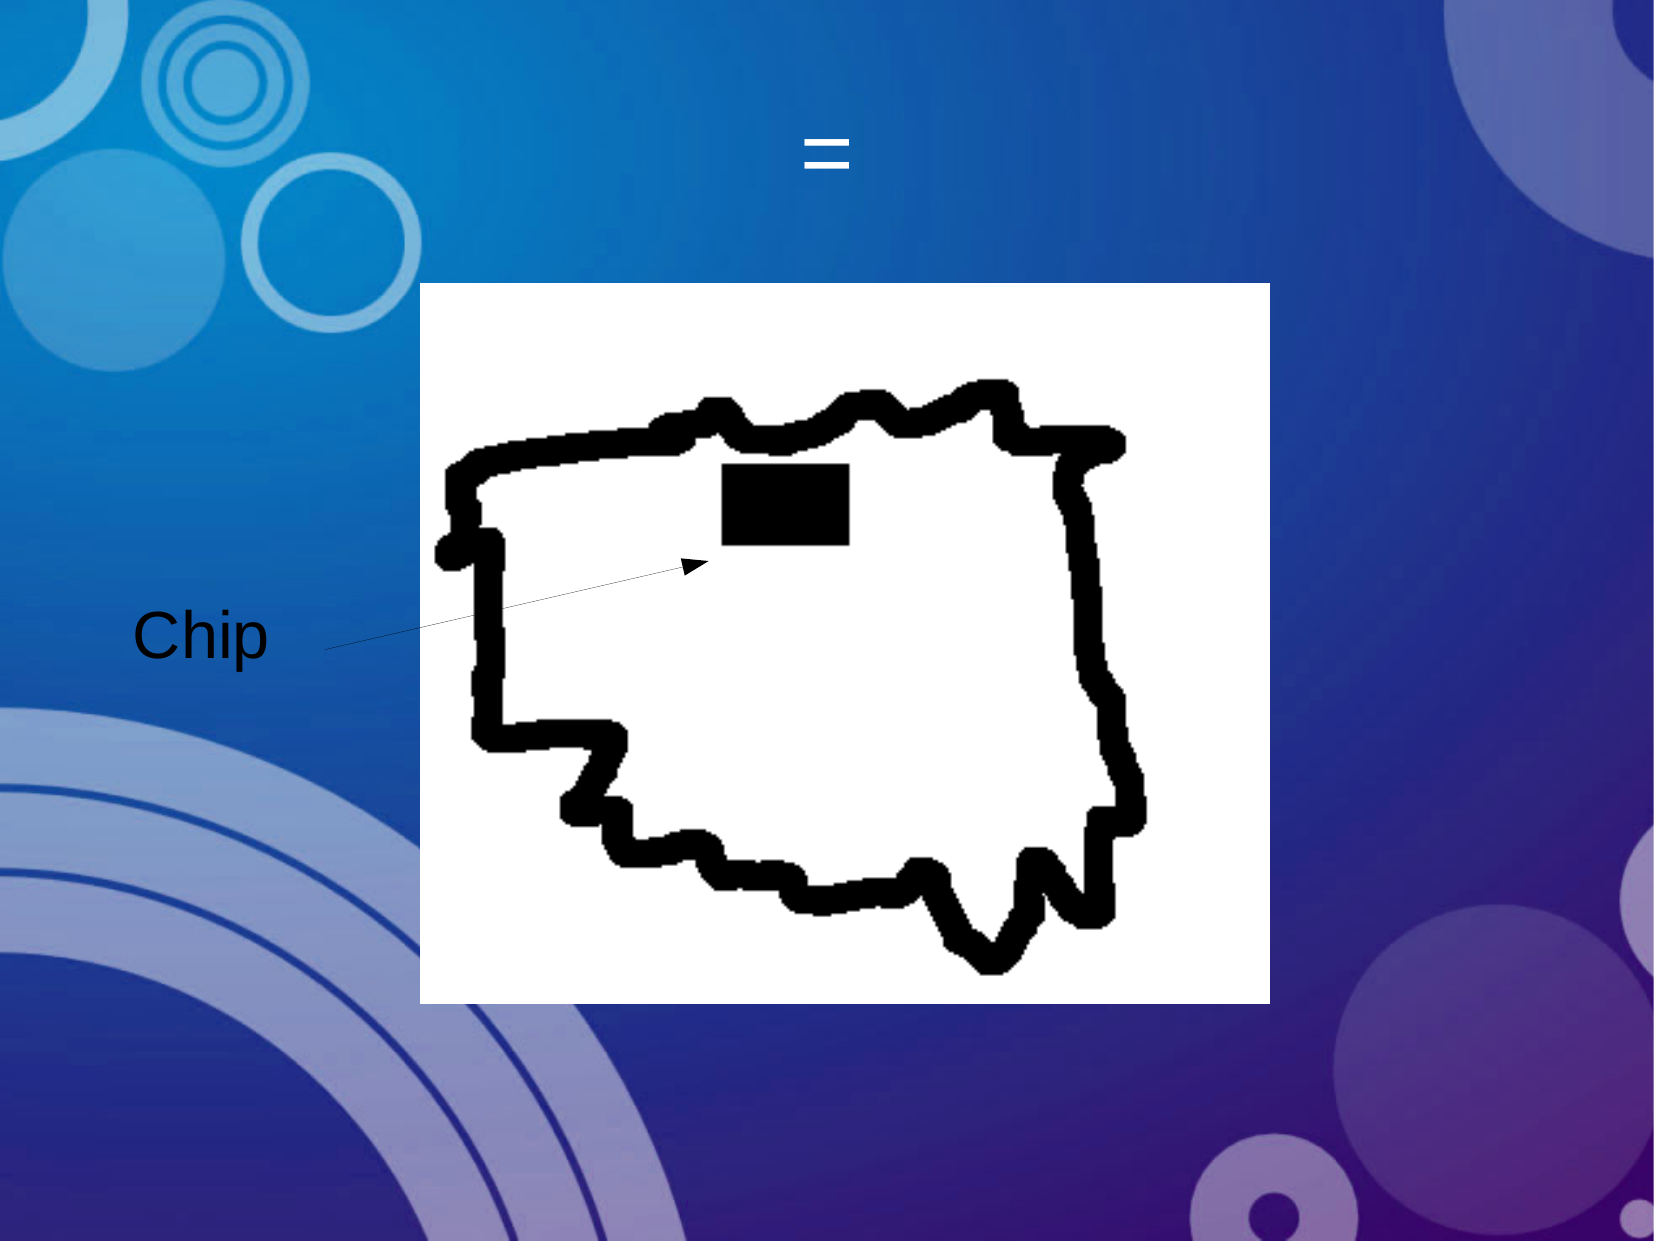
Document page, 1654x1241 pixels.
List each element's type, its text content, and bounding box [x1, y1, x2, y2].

picture [0, 0, 1654, 1241]
title = [82, 56, 1571, 250]
text_box Chip [118, 590, 443, 681]
